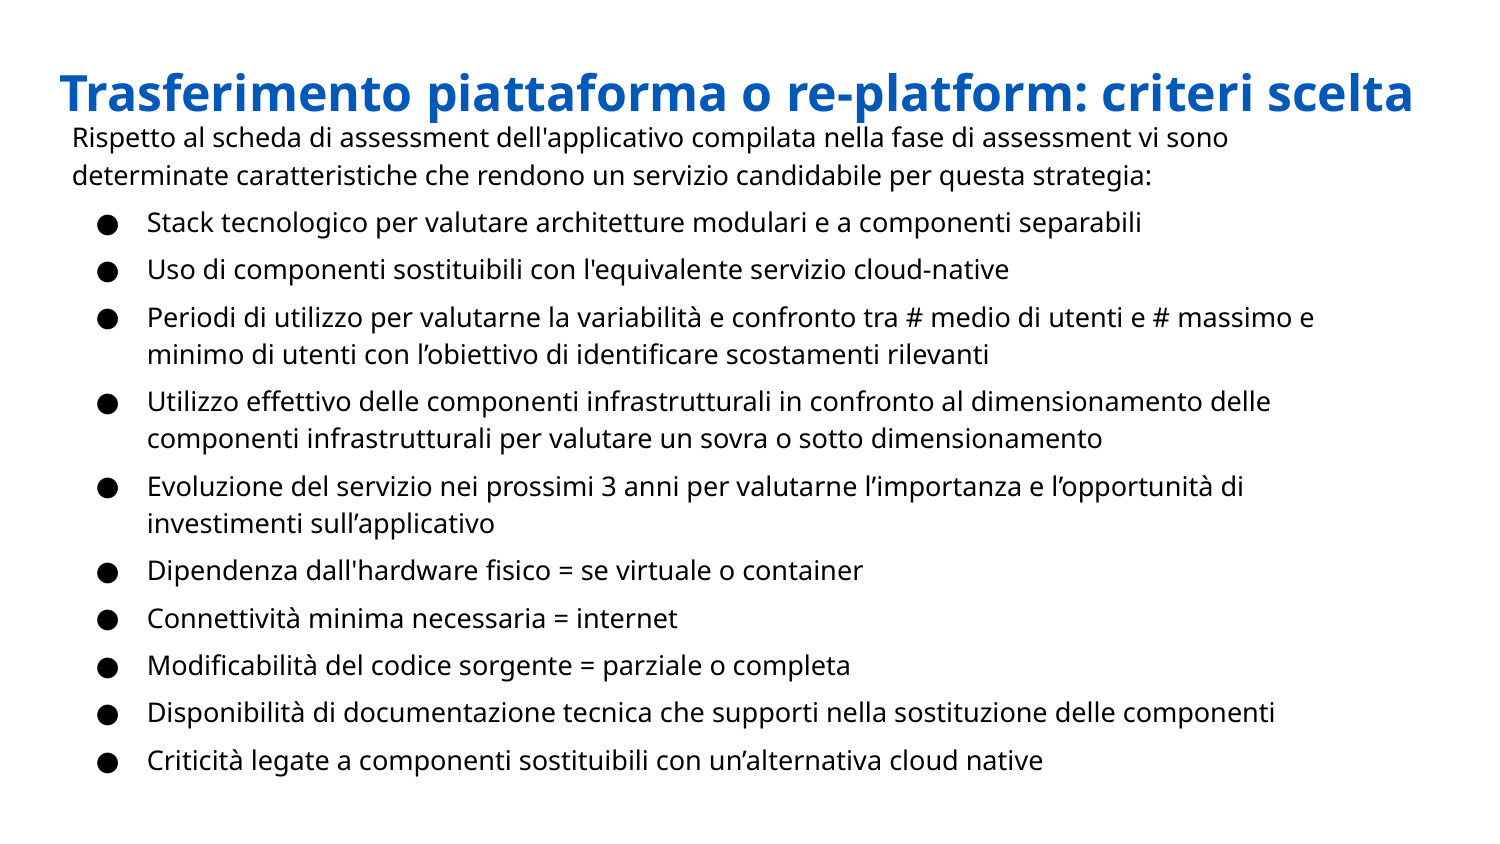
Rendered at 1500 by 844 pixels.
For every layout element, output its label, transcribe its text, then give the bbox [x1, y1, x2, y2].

text_box Rispetto al scheda di assessment dell'applicativo compilata nella fase di assessment vi sono determinate caratteristiche che rendono un servizio candidabile per questa strategia: Stack tecnologico per valutare architetture modulari e a componenti separabili Uso di componenti sostituibili con l'equivalente servizio cloud-native Periodi di utilizzo per valutarne la variabilità e confronto tra # medio di utenti e # massimo e minimo di utenti con l’obiettivo di identificare scostamenti rilevanti Utilizzo effettivo delle componenti infrastrutturali in confronto al dimensionamento delle componenti infrastrutturali per valutare un sovra o sotto dimensionamento Evoluzione del servizio nei prossimi 3 anni per valutarne l’importanza e l’opportunità di investimenti sull’applicativo Dipendenza dall'hardware fisico = se virtuale o container Connettività minima necessaria = internet Modificabilità del codice sorgente = parziale o completa Disponibilità di documentazione tecnica che supporti nella sostituzione delle componenti Criticità legate a componenti sostituibili con un’alternativa cloud native [56, 100, 1390, 779]
title Trasferimento piattaforma o re-platform: criteri scelta [44, 46, 1453, 141]
